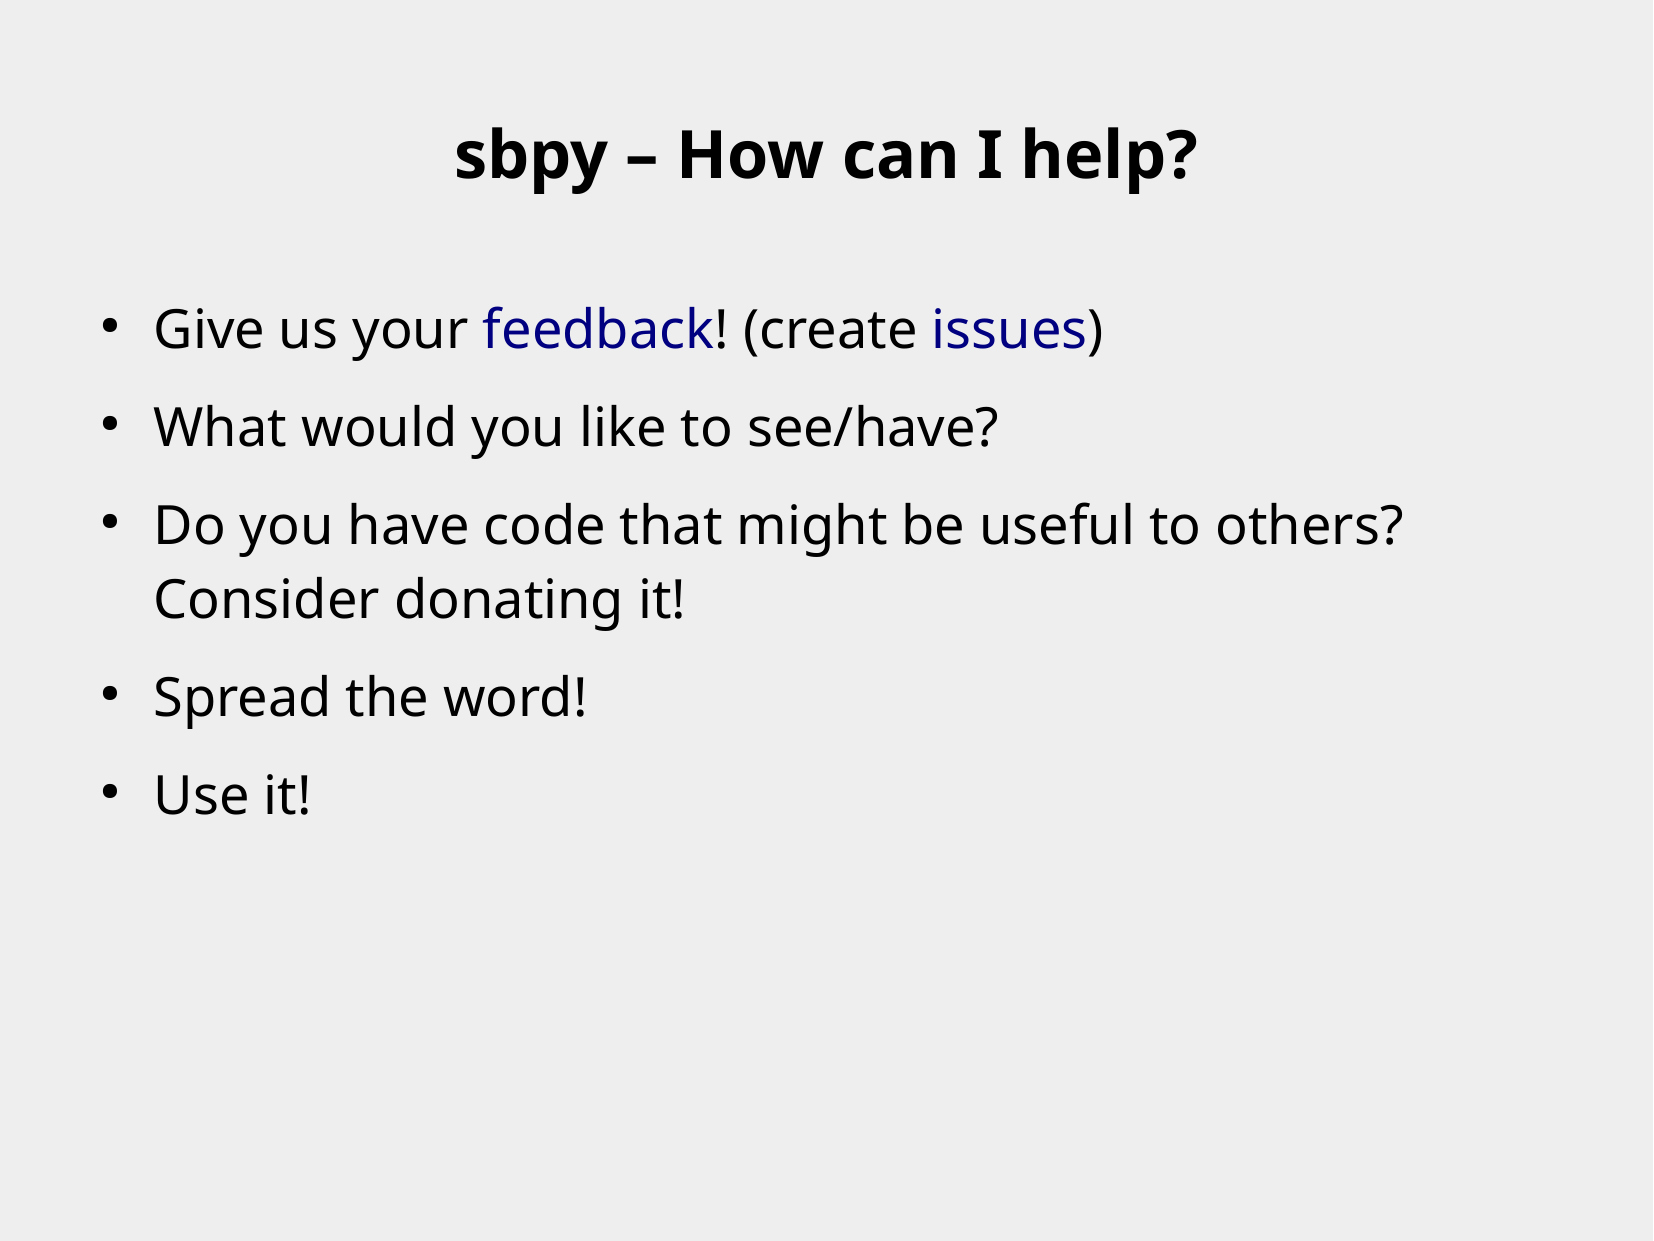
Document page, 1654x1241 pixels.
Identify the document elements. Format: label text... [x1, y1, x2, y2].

title sbpy – How can I help? [82, 49, 1571, 257]
list Give us your feedback! (create issues) What would you like to see/have? Do you have code that might be useful to others? Consider donating it! Spread the word! Use it! [82, 290, 1571, 1010]
